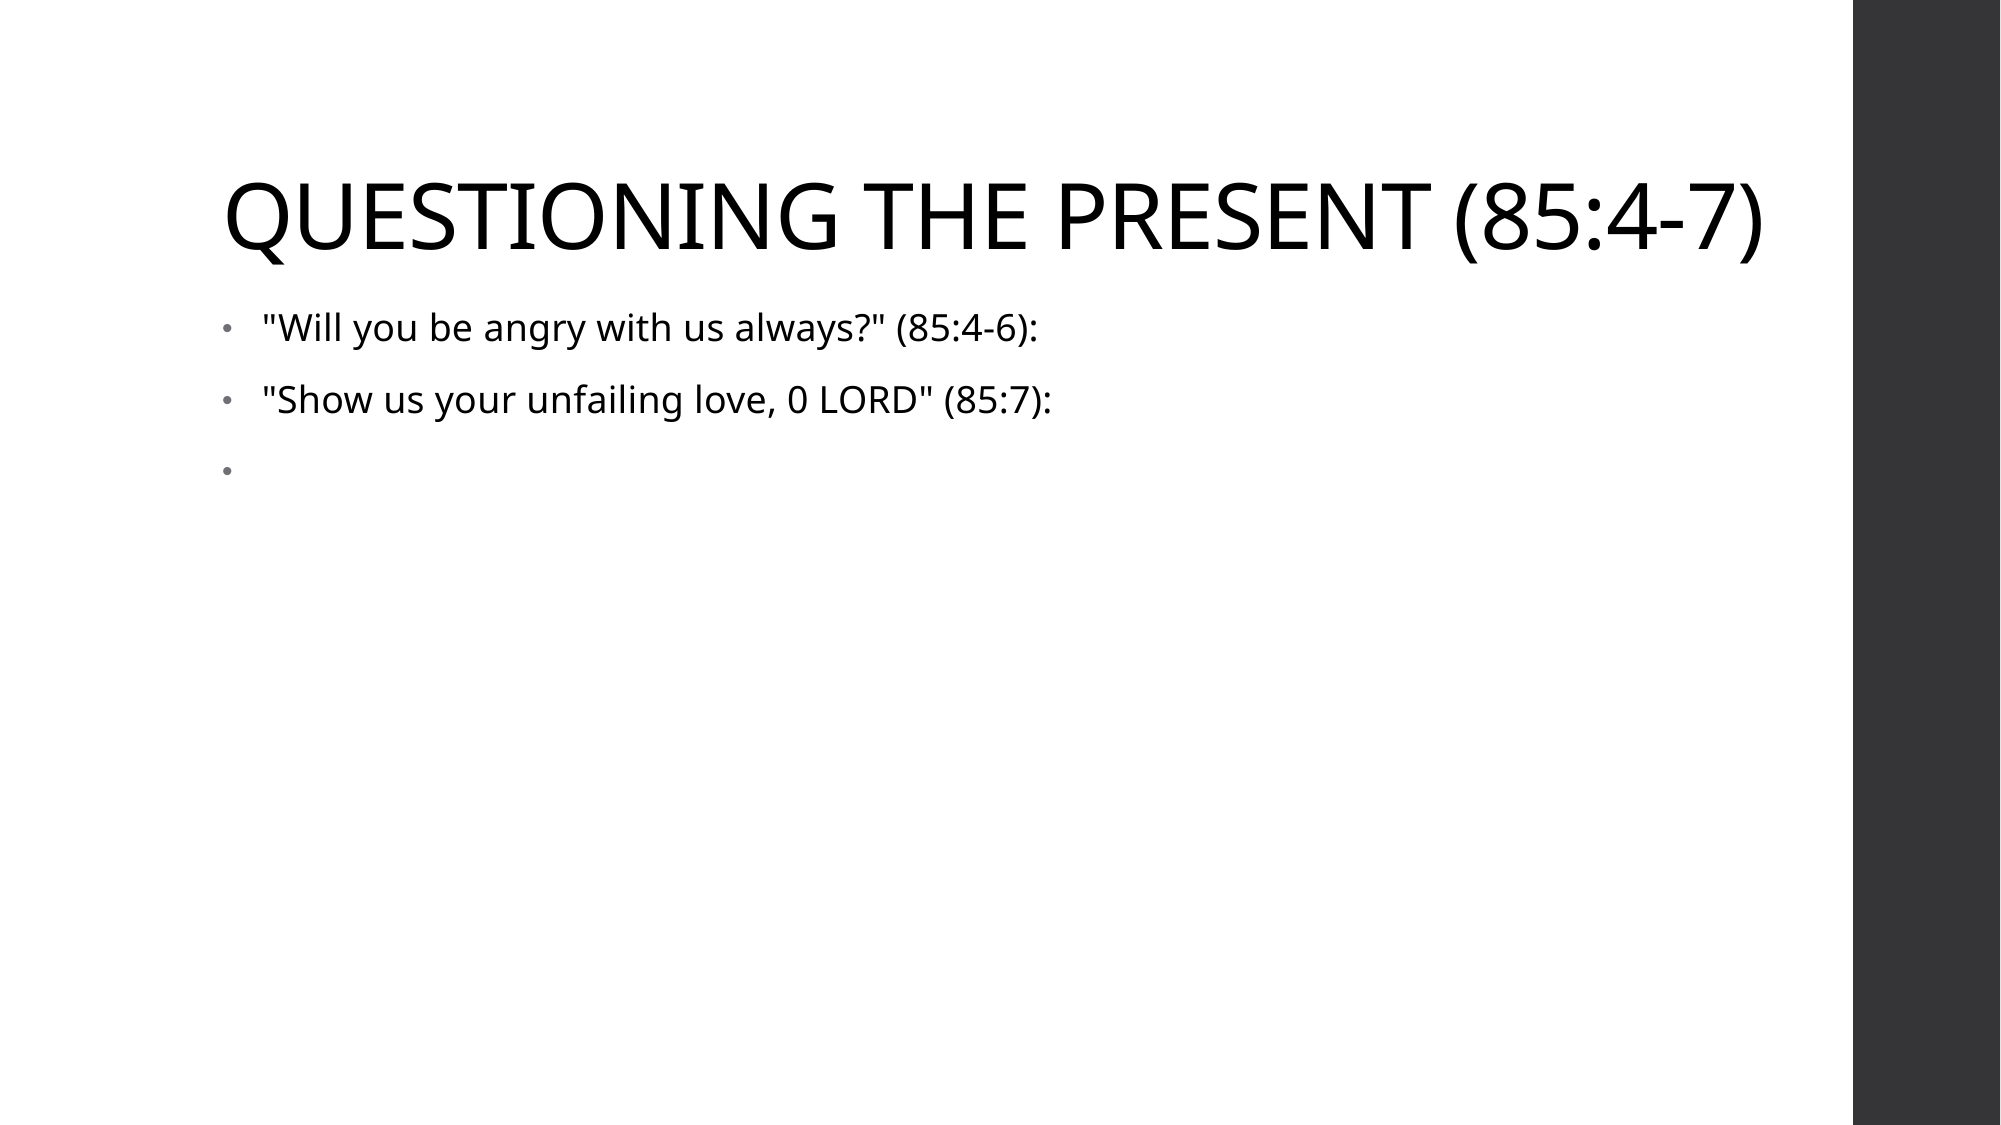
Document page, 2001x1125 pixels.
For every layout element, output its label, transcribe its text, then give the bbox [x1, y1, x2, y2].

title QUESTIONING THE PRESENT (85:4-7) [206, 60, 1797, 278]
list "Will you be angry with us always?" (85:4-6): "Show us your unfailing love, 0 LORD" (85:7): [206, 299, 1617, 1014]
